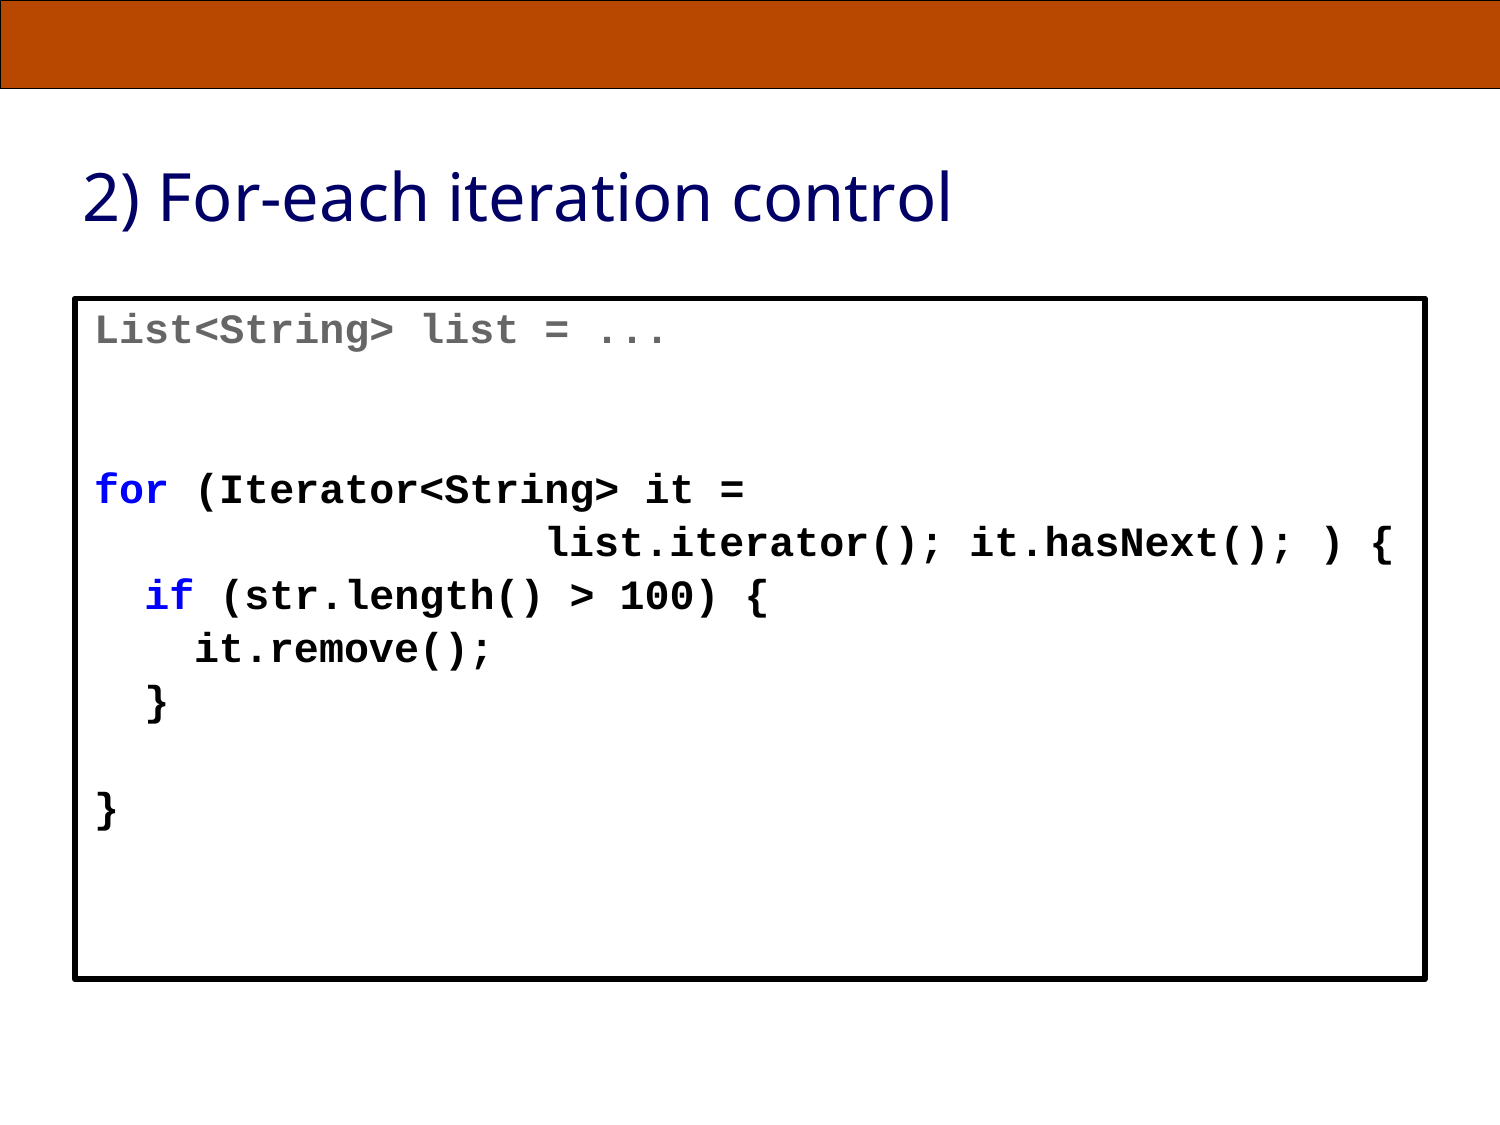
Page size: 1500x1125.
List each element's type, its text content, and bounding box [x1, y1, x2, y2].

title 2) For-each iteration control [74, 105, 1423, 249]
list List<String> list = ... for (Iterator<String> it = list.iterator(); it.hasNext(); ) { if (str.length() > 100) { it.remove(); } } [75, 298, 1425, 980]
